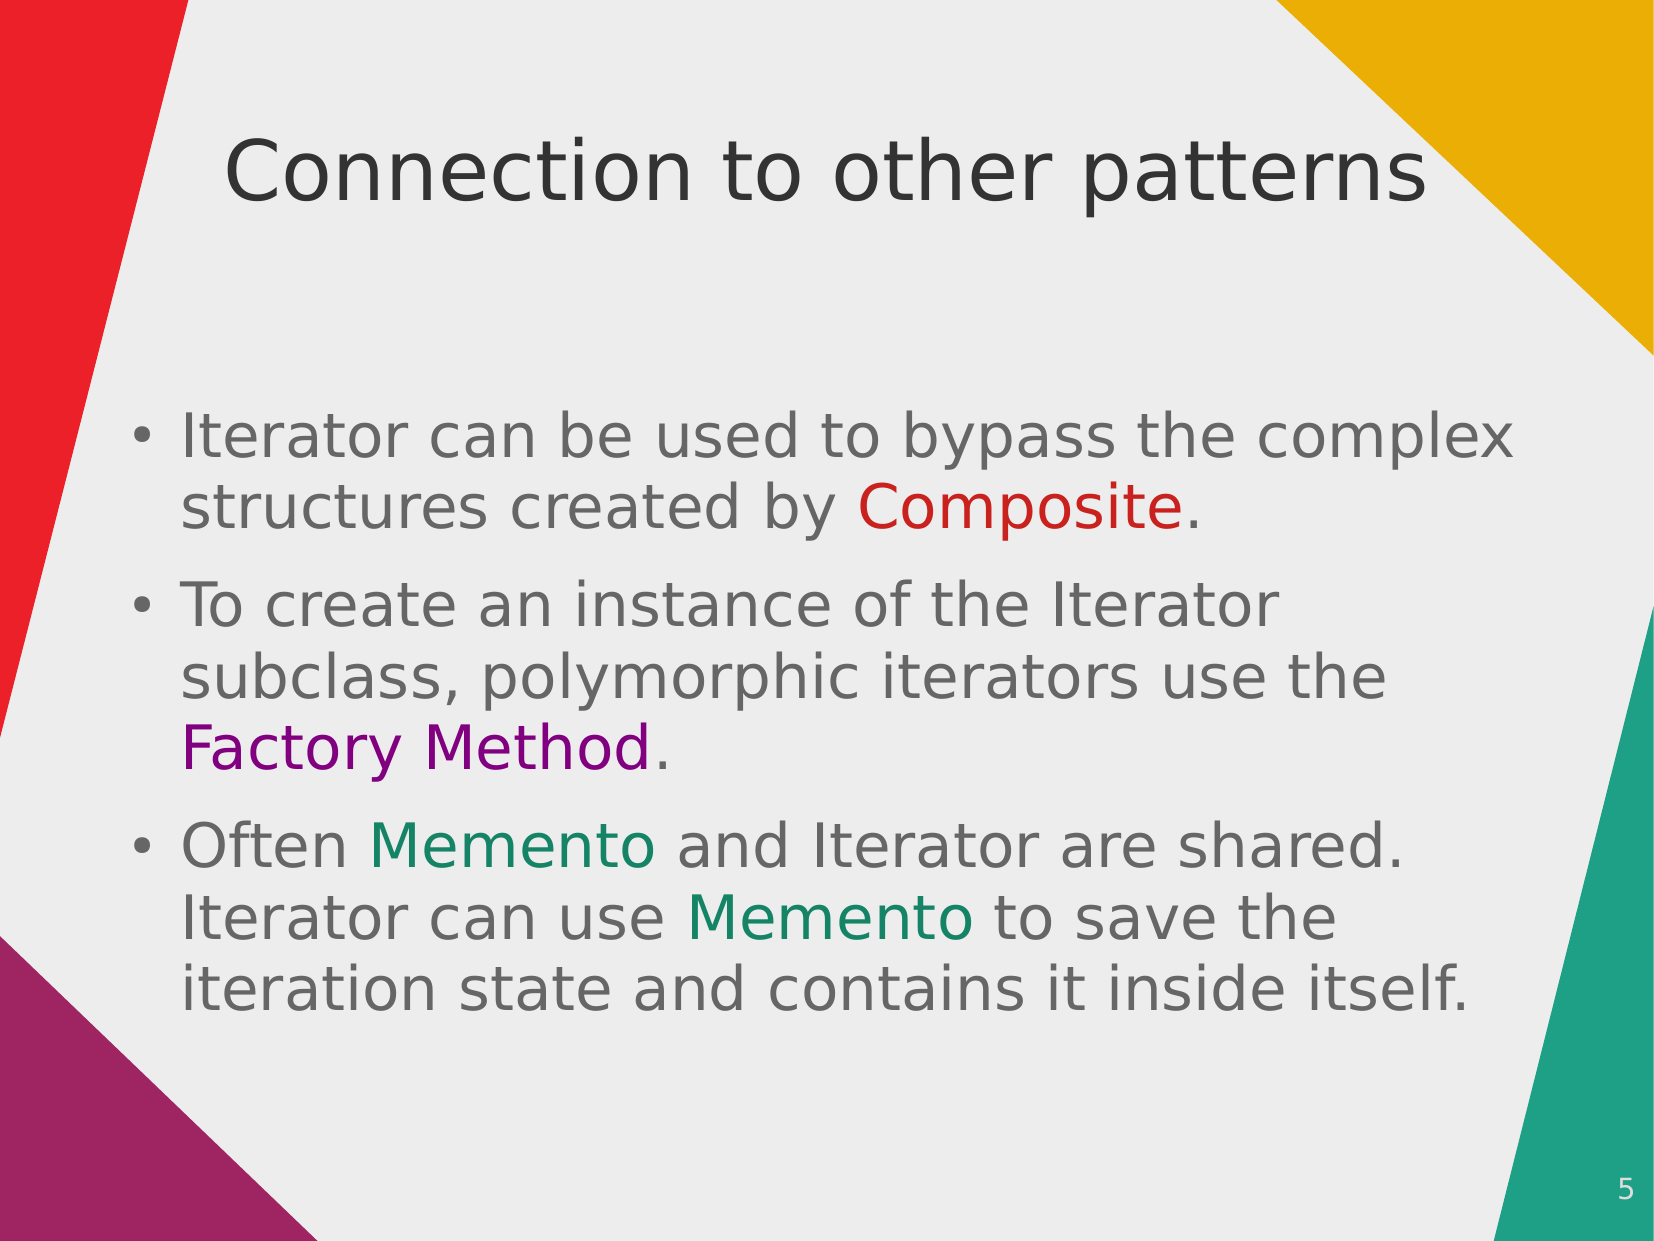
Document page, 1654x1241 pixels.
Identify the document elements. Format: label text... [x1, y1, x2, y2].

title Connection to other patterns [114, 73, 1539, 271]
list Iterator can be used to bypass the complex structures created by Composite. To create an instance of the Iterator subclass, polymorphic iterators use the Factory Method. Often Memento and Iterator are shared. Iterator can use Memento to save the iteration state and contains it inside itself. [114, 302, 1539, 1033]
